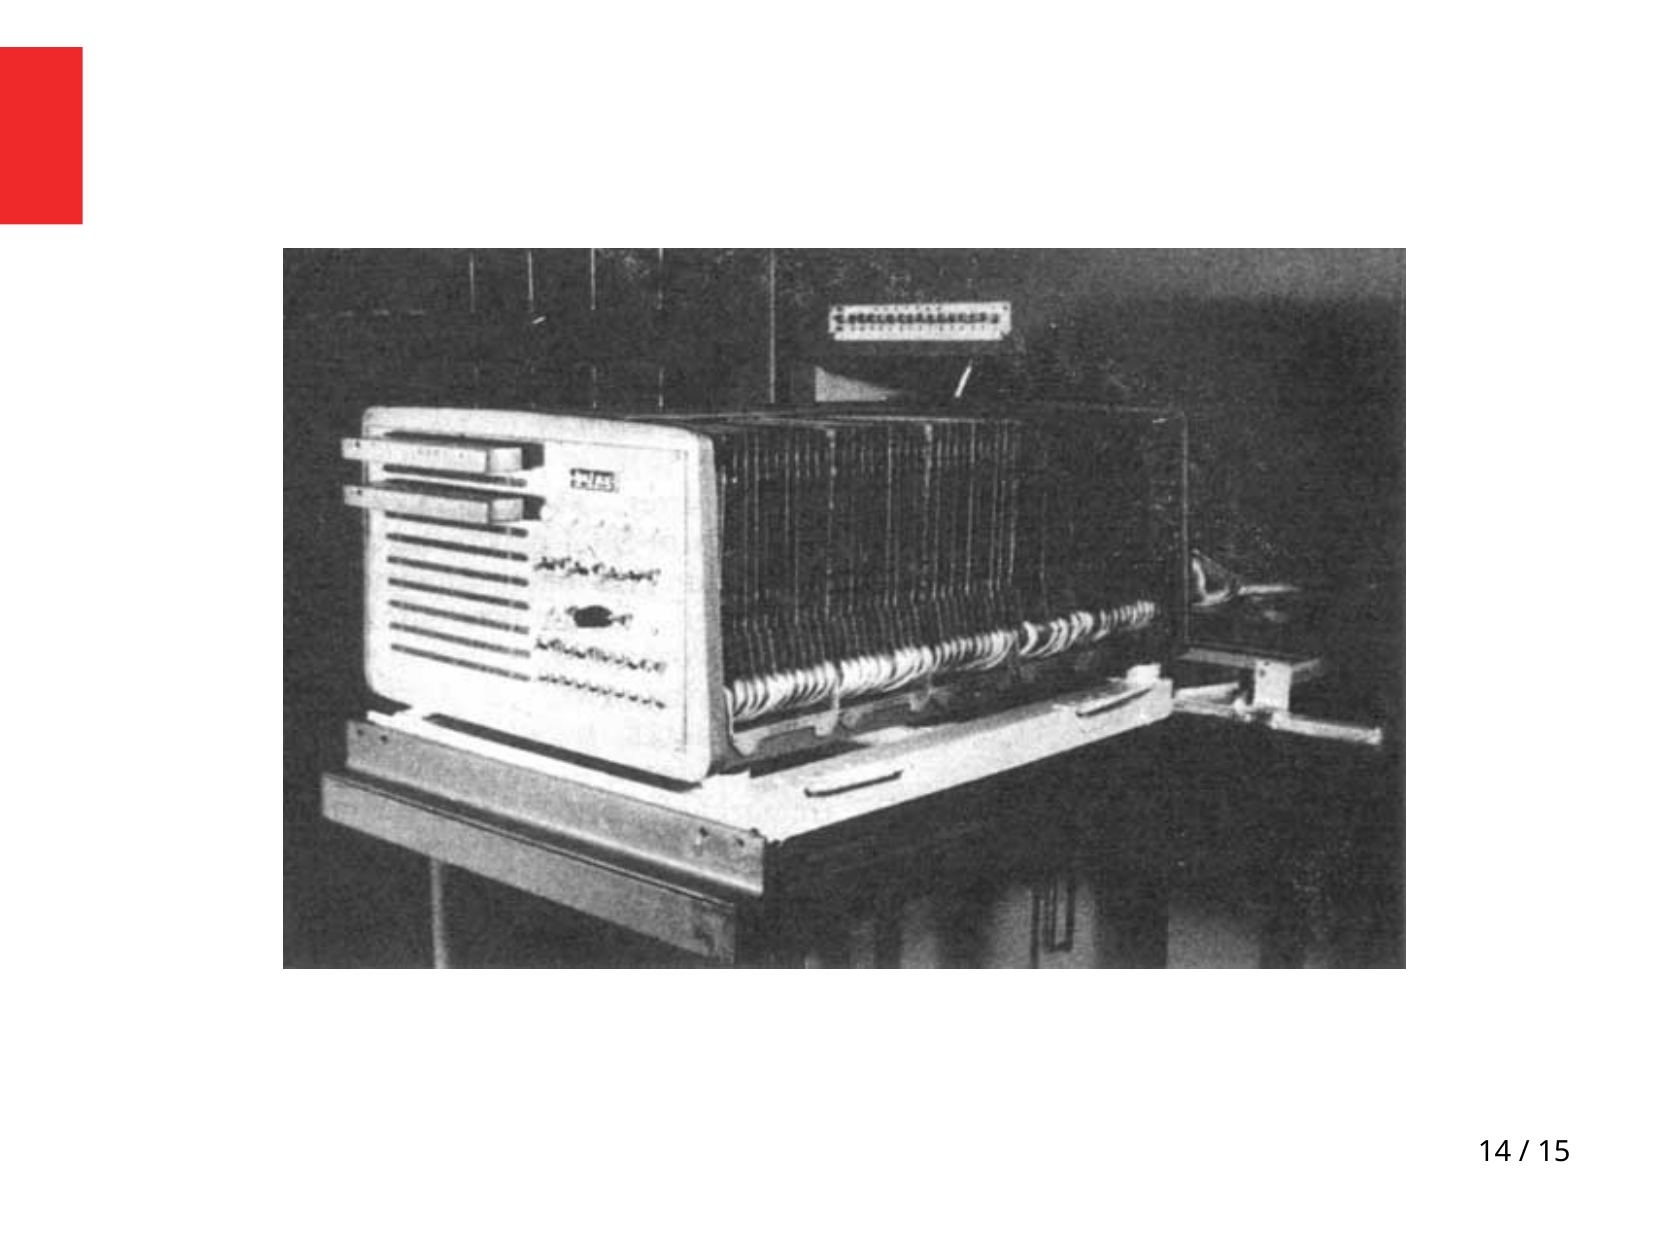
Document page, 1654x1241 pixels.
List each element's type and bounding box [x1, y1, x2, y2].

picture [283, 248, 1406, 969]
